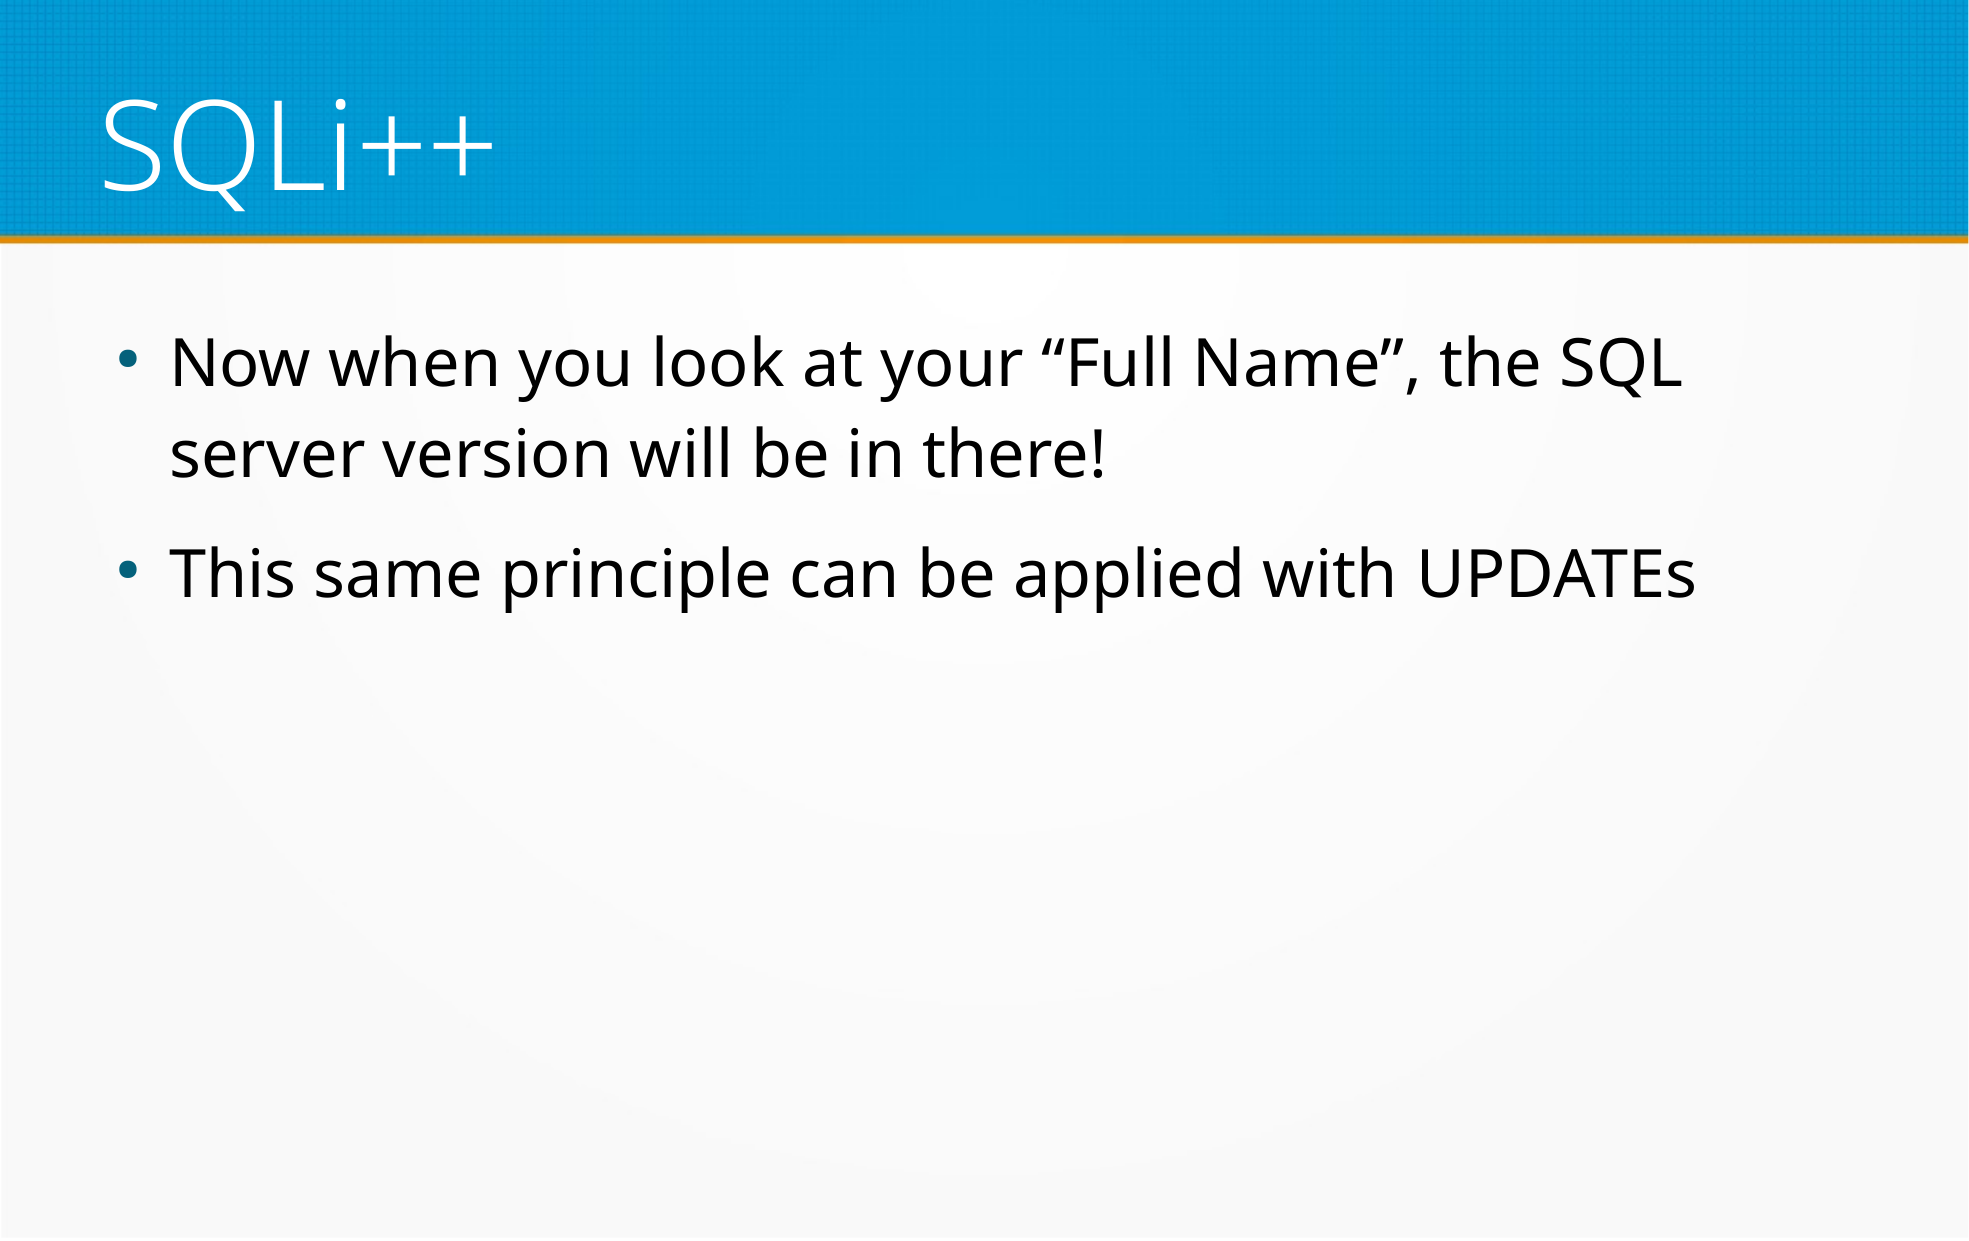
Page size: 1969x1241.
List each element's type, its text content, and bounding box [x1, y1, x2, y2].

list Now when you look at your “Full Name”, the SQL server version will be in there! This same principle can be applied with UPDATEs [98, 315, 1861, 1081]
picture [0, 233, 1969, 1241]
title SQLi++ [98, 19, 1870, 227]
